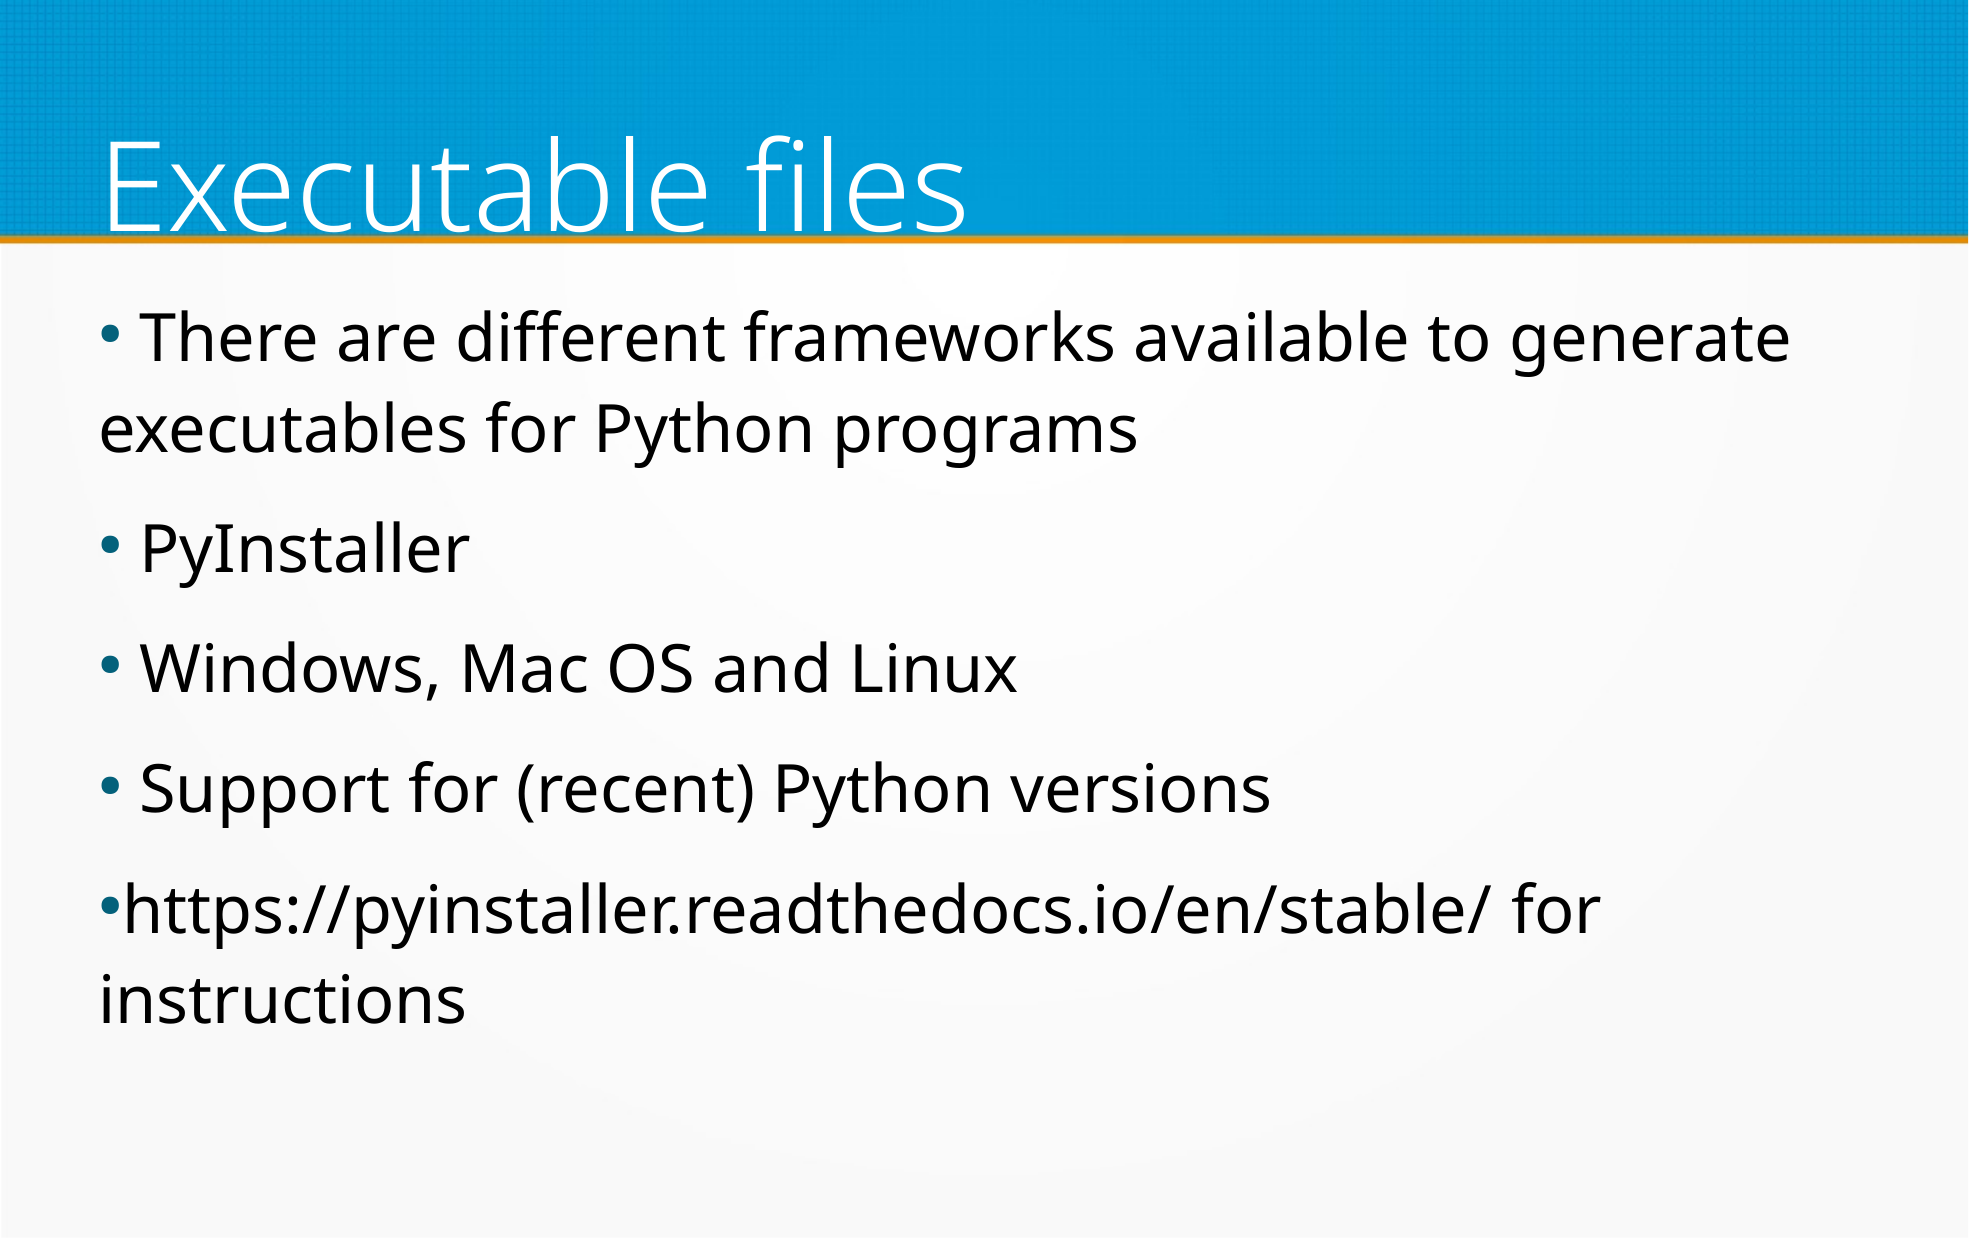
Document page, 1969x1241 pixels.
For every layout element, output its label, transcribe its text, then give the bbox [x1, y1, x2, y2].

picture [0, 233, 1969, 1241]
list There are different frameworks available to generate executables for Python programs PyInstaller Windows, Mac OS and Linux Support for (recent) Python versions https://pyinstaller.readthedocs.io/en/stable/ for instructions [98, 290, 1870, 953]
title Executable files [98, 49, 1870, 257]
